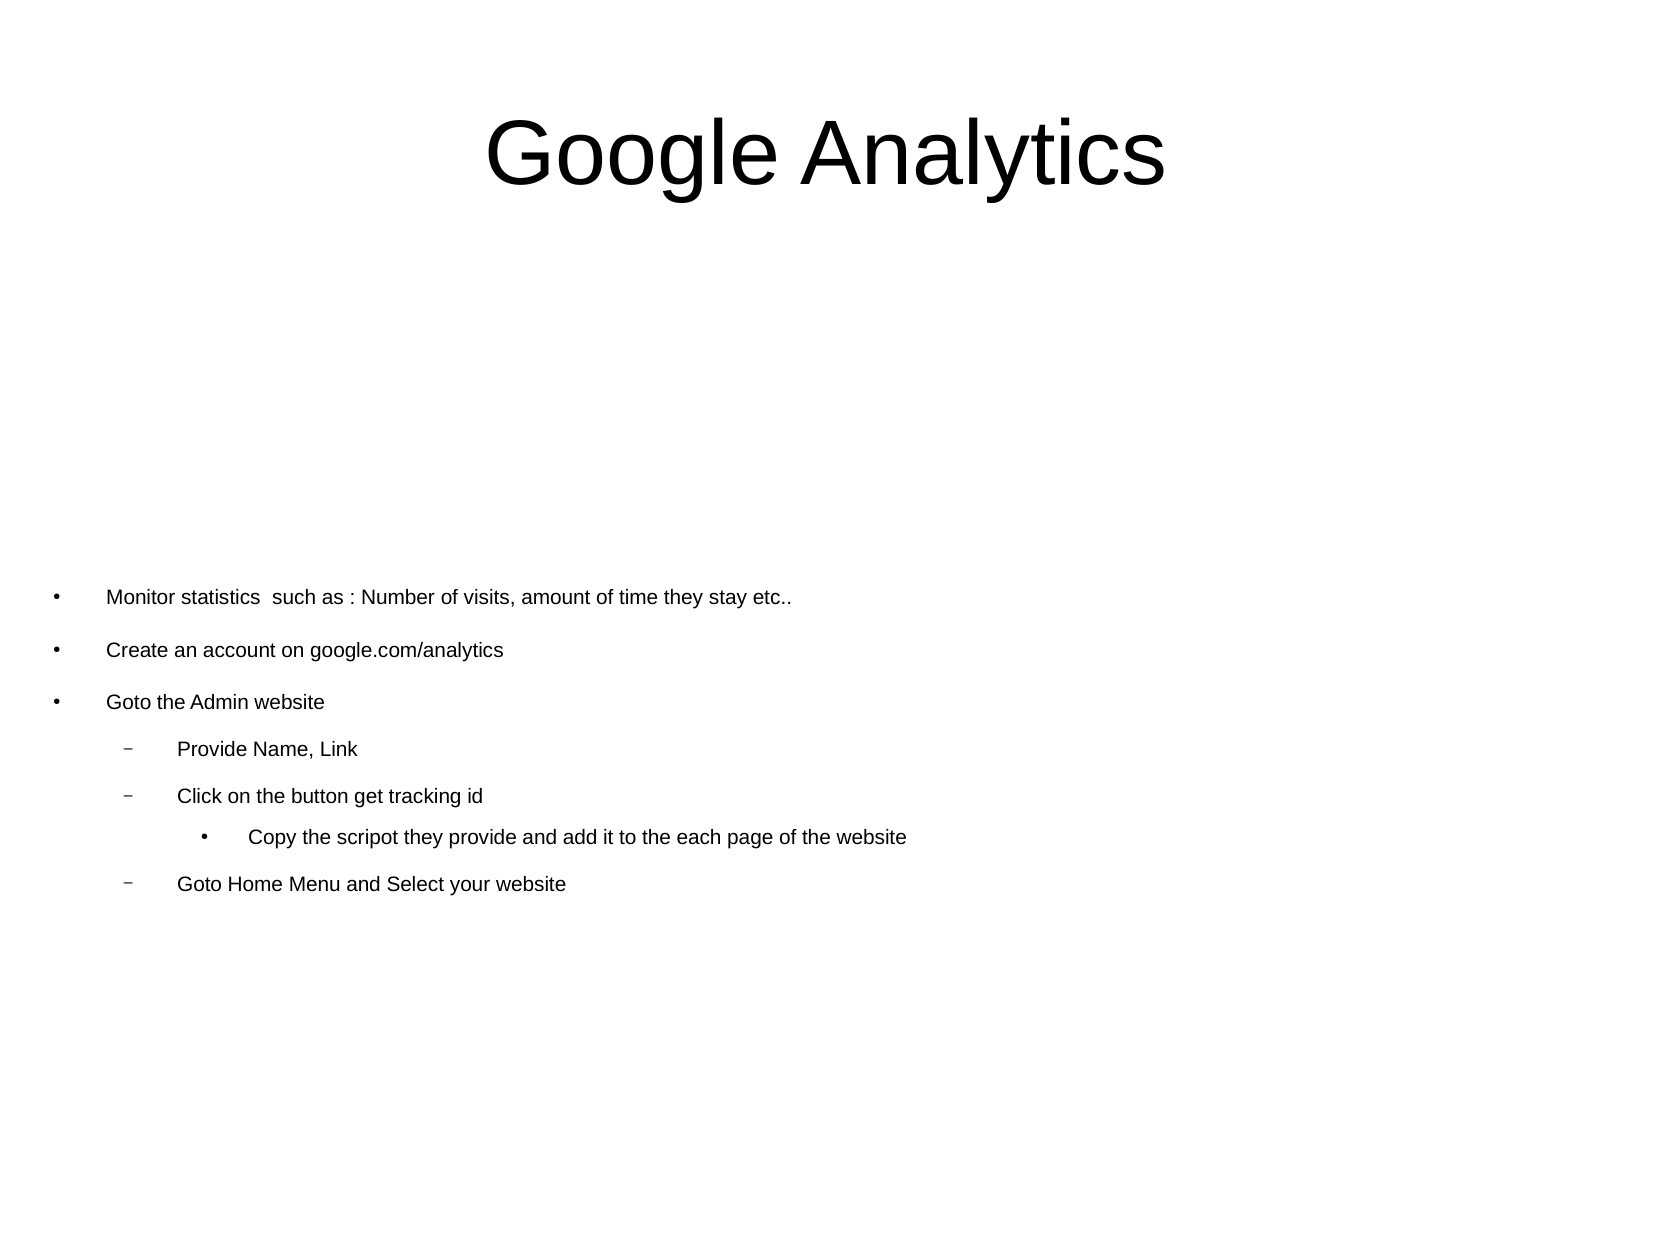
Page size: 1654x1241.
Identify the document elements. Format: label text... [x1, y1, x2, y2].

title Google Analytics [82, 49, 1571, 257]
list Monitor statistics such as : Number of visits, amount of time they stay etc.. Create an account on google.com/analytics Goto the Admin website Provide Name, Link Click on the button get tracking id Copy the scripot they provide and add it to the each page of the website Goto Home Menu and Select your website [35, 585, 1536, 1241]
